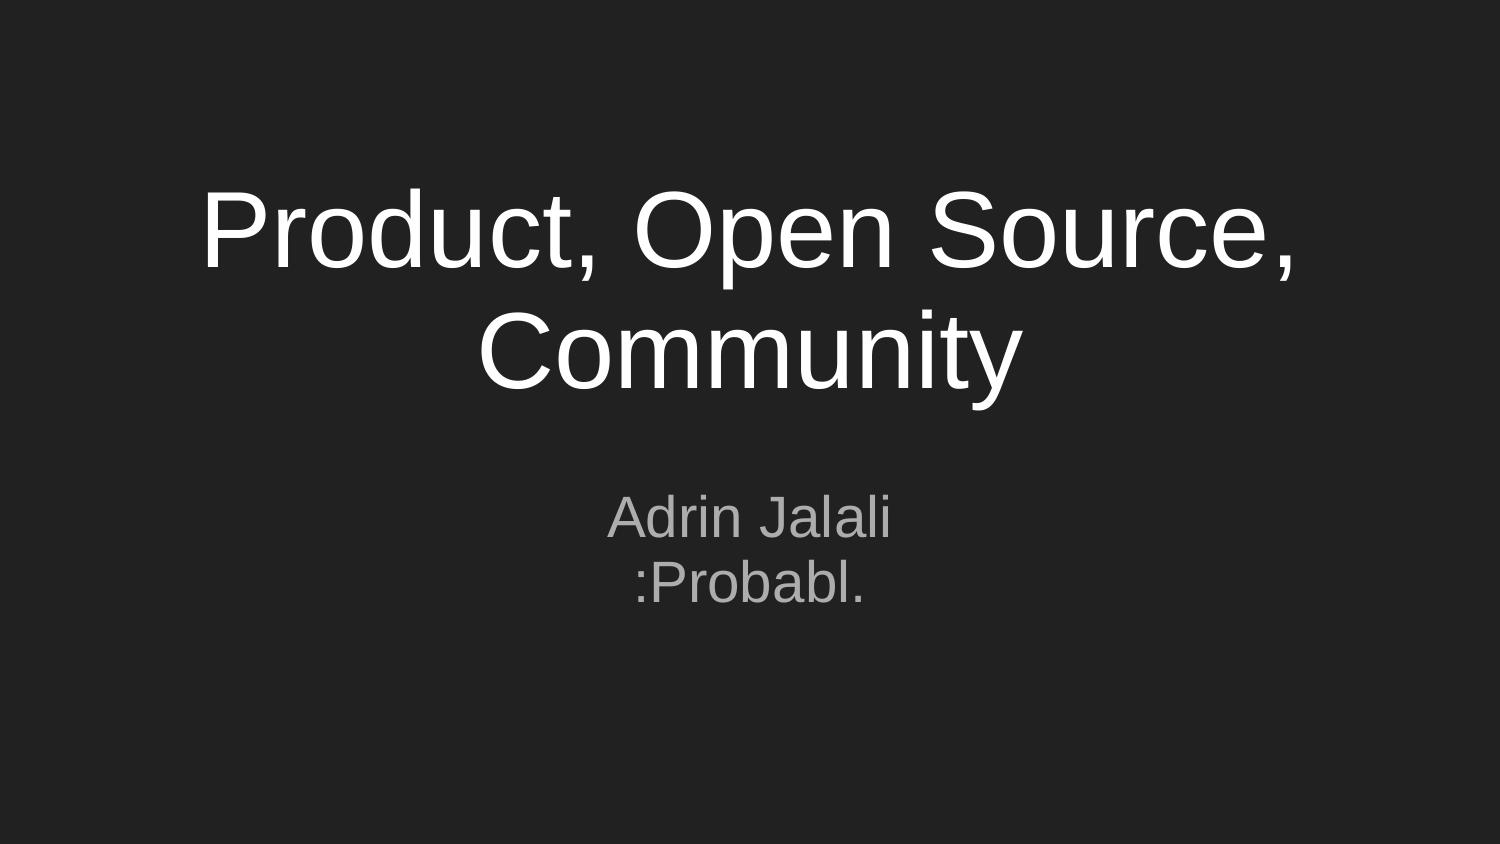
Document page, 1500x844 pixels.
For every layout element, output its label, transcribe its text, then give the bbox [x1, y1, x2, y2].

title Product, Open Source, Community [51, 122, 1449, 459]
subtitle Adrin Jalali :Probabl. [51, 470, 1449, 651]
